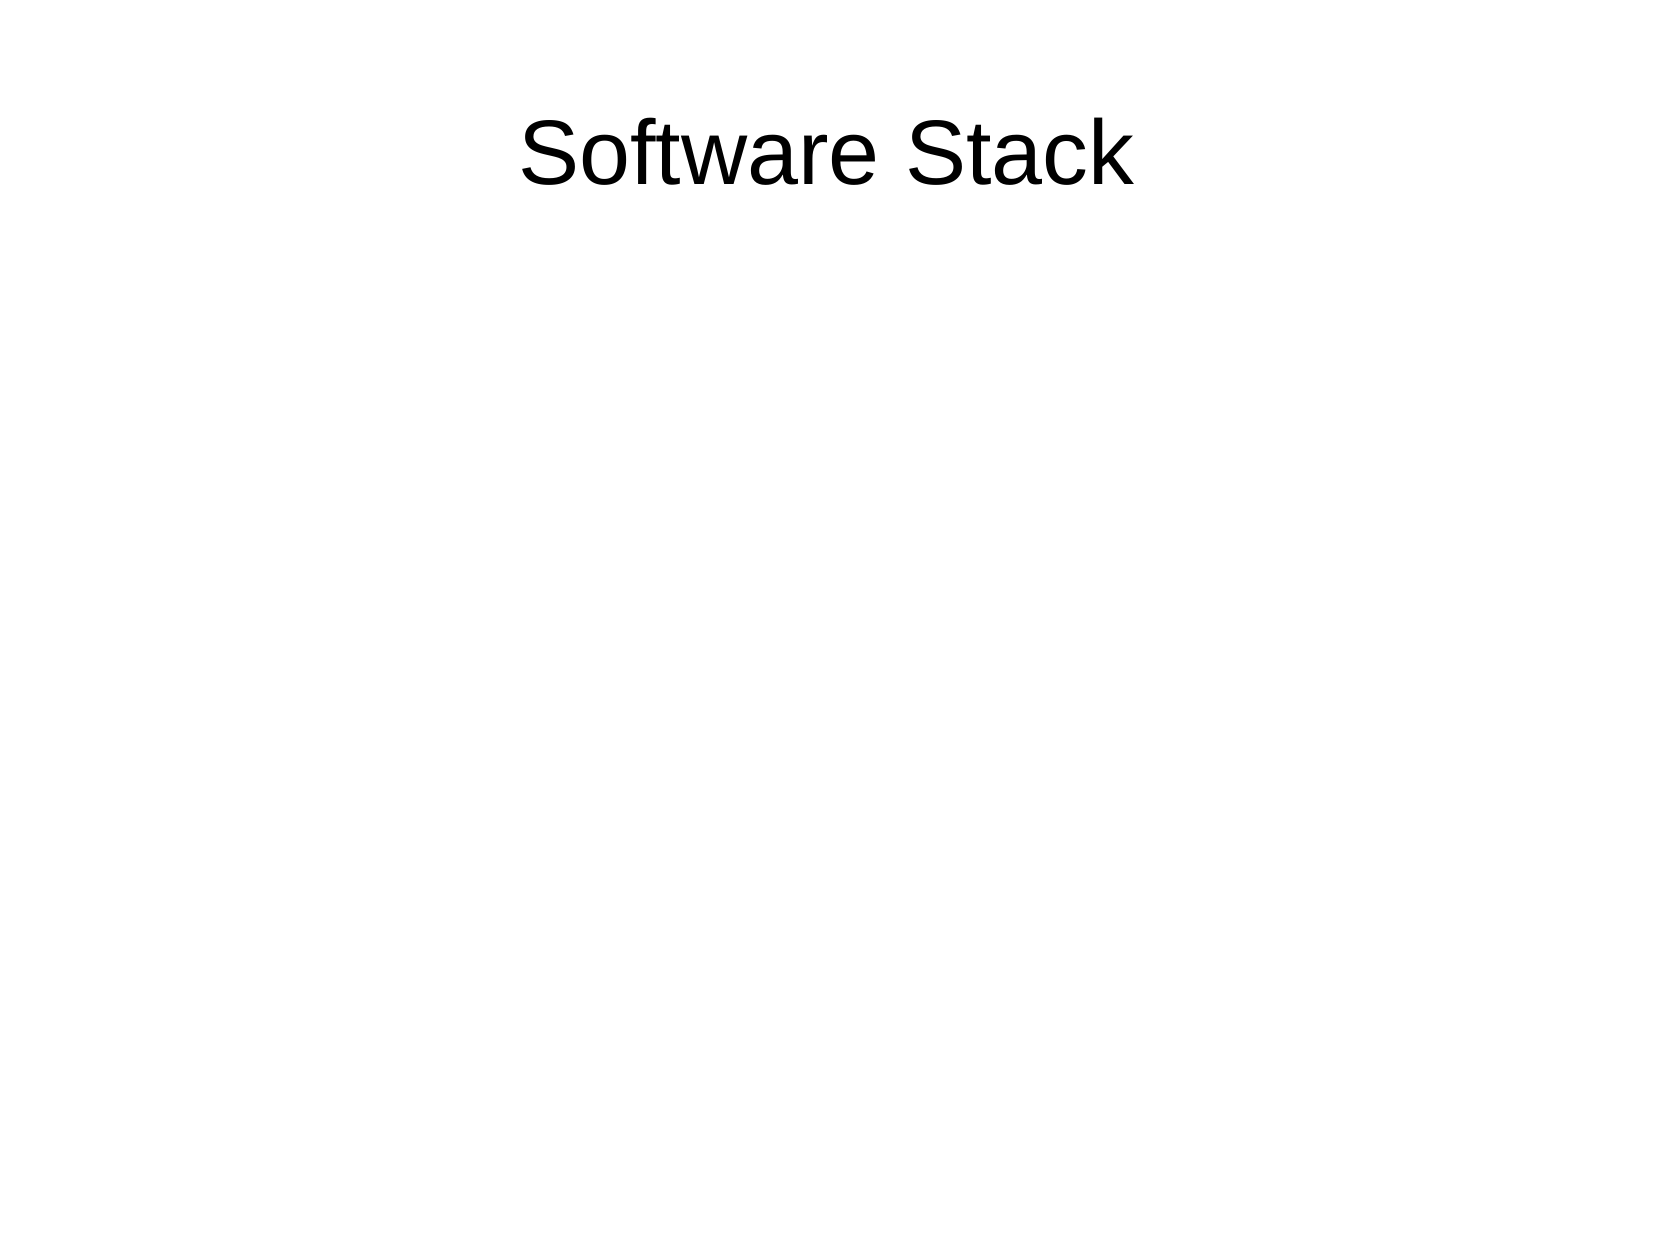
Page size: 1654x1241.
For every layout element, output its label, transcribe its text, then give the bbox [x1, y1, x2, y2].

title Software Stack [82, 49, 1571, 257]
